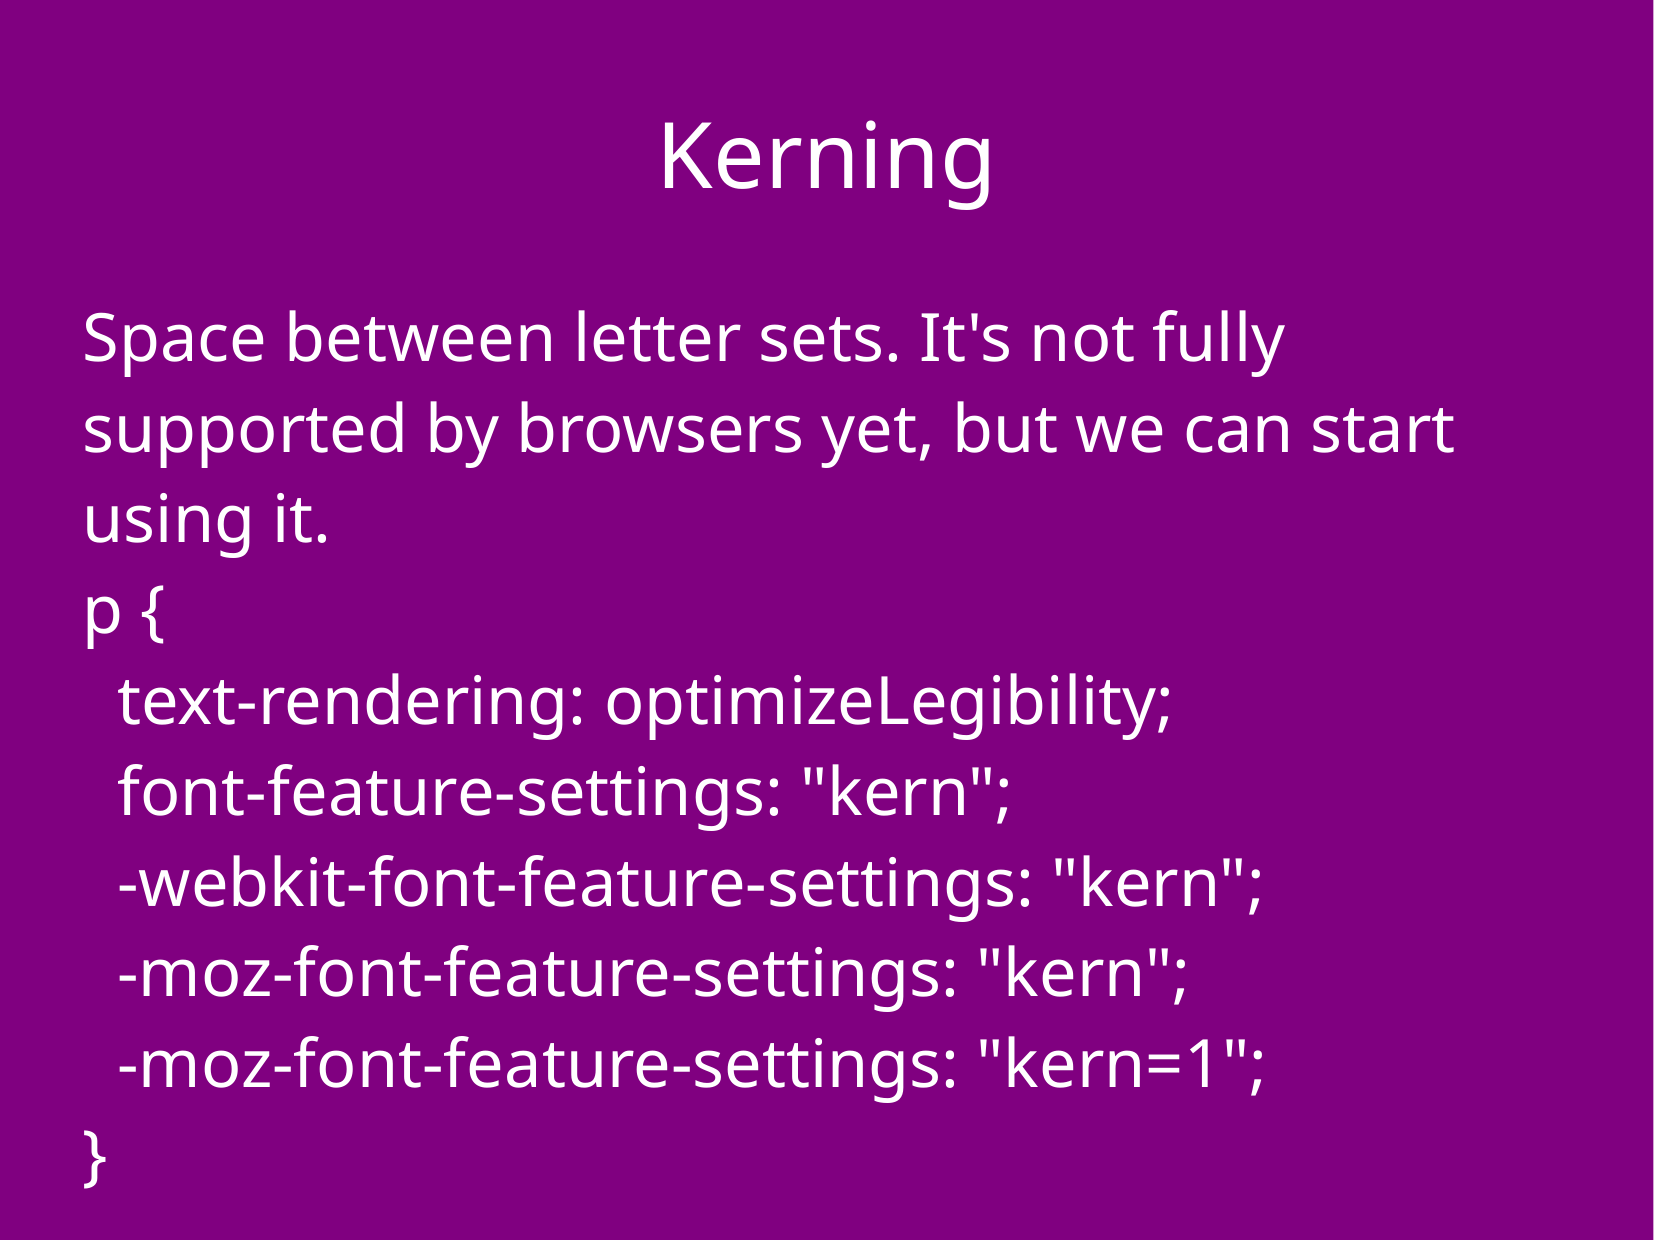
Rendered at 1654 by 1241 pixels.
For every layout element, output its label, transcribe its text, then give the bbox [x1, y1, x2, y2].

title Kerning [82, 49, 1571, 257]
subtitle Space between letter sets. It's not fully supported by browsers yet, but we can start using it. p { text-rendering: optimizeLegibility; font-feature-settings: "kern"; -webkit-font-feature-settings: "kern"; -moz-font-feature-settings: "kern"; -moz-font-feature-settings: "kern=1"; } http://blog.typekit.com/2014/02/05/kerning-on-the-web/ [82, 290, 1571, 1241]
